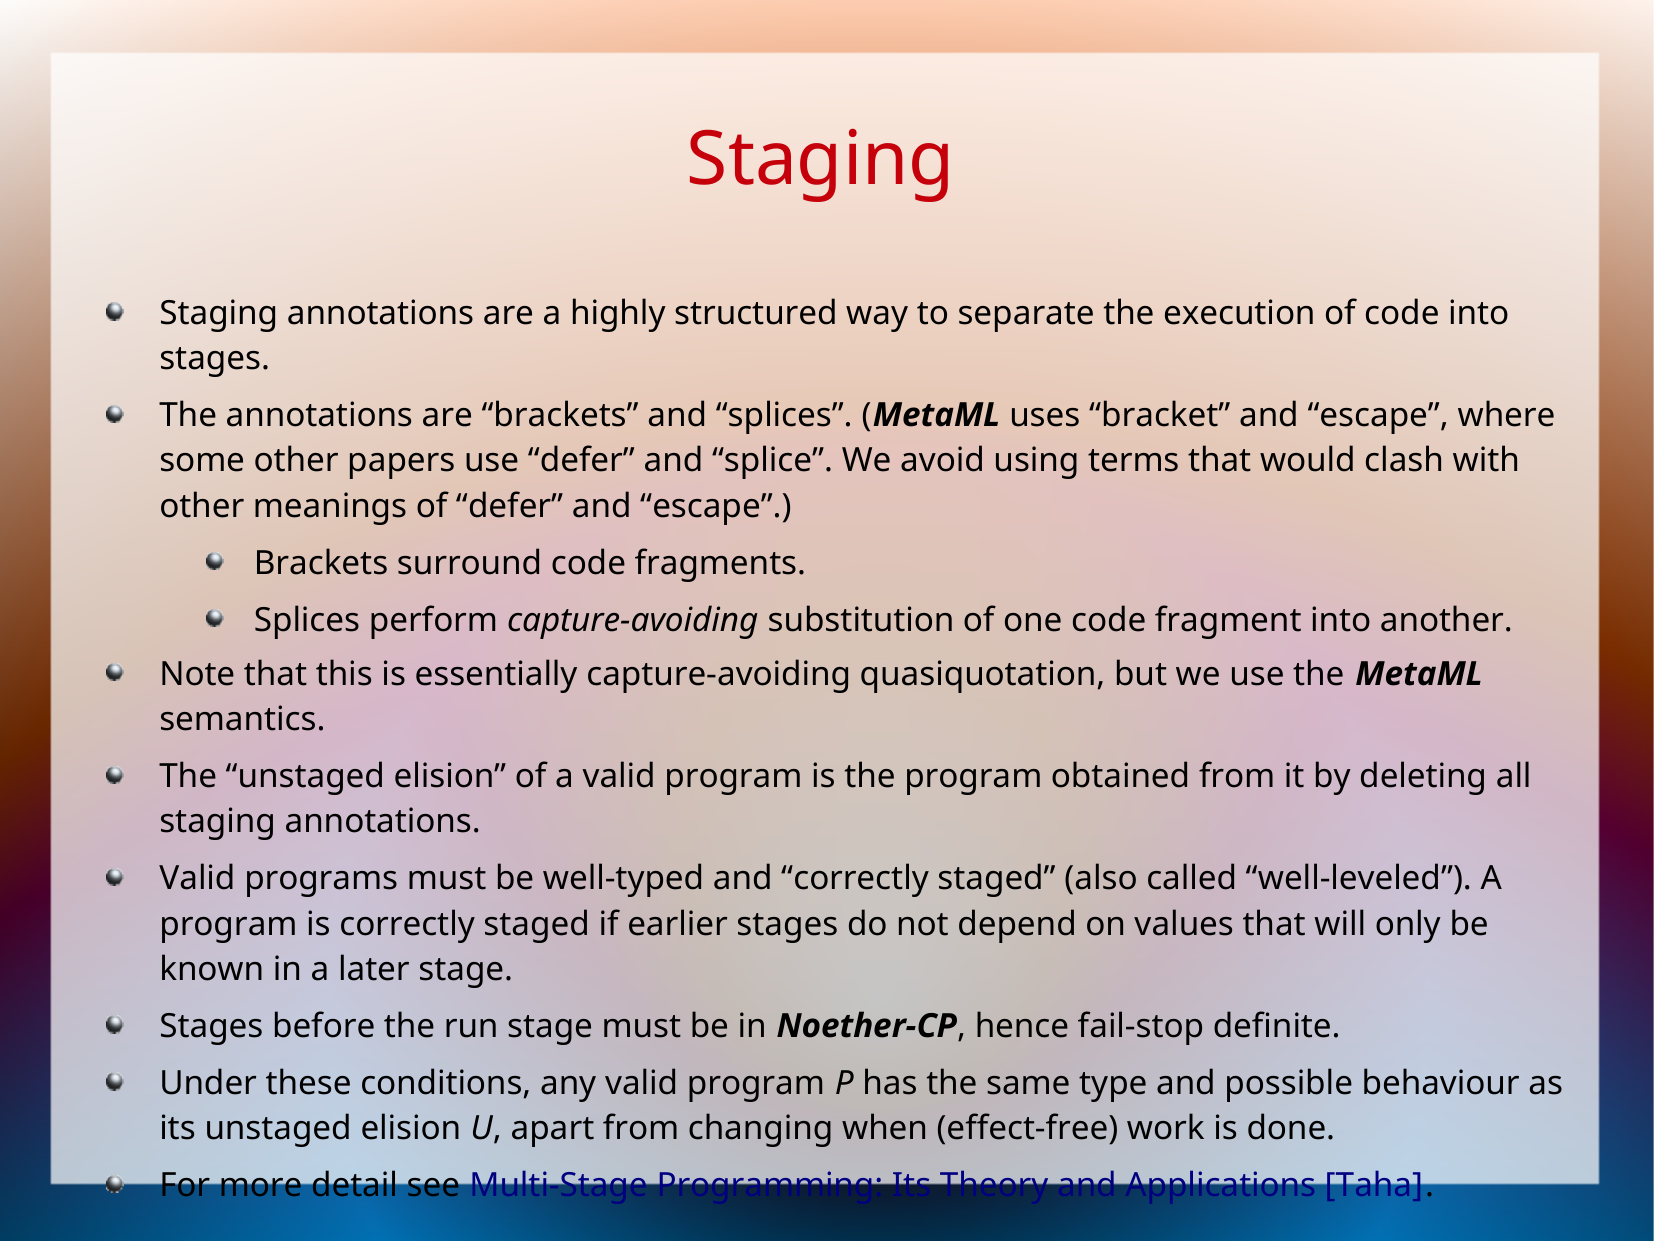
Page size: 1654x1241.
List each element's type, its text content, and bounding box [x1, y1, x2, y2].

list Staging annotations are a highly structured way to separate the execution of code into stages. The annotations are “brackets” and “splices”. (MetaML uses “bracket” and “escape”, where some other papers use “defer” and “splice”. We avoid using terms that would clash with other meanings of “defer” and “escape”.) Brackets surround code fragments. Splices perform capture-avoiding substitution of one code fragment into another. Note that this is essentially capture-avoiding quasiquotation, but we use the MetaML semantics. The “unstaged elision” of a valid program is the program obtained from it by deleting all staging annotations. Valid programs must be well-typed and “correctly staged” (also called “well-leveled”). A program is correctly staged if earlier stages do not depend on values that will only be known in a later stage. Stages before the run stage must be in Noether-CP, hence fail-stop definite. Under these conditions, any valid program P has the same type and possible behaviour as its unstaged elision U, apart from changing when (effect-free) work is done. For more detail see Multi-Stage Programming: Its Theory and Applications [Taha]. [88, 288, 1577, 1093]
title Staging [76, 59, 1565, 252]
picture [0, 0, 1654, 1241]
